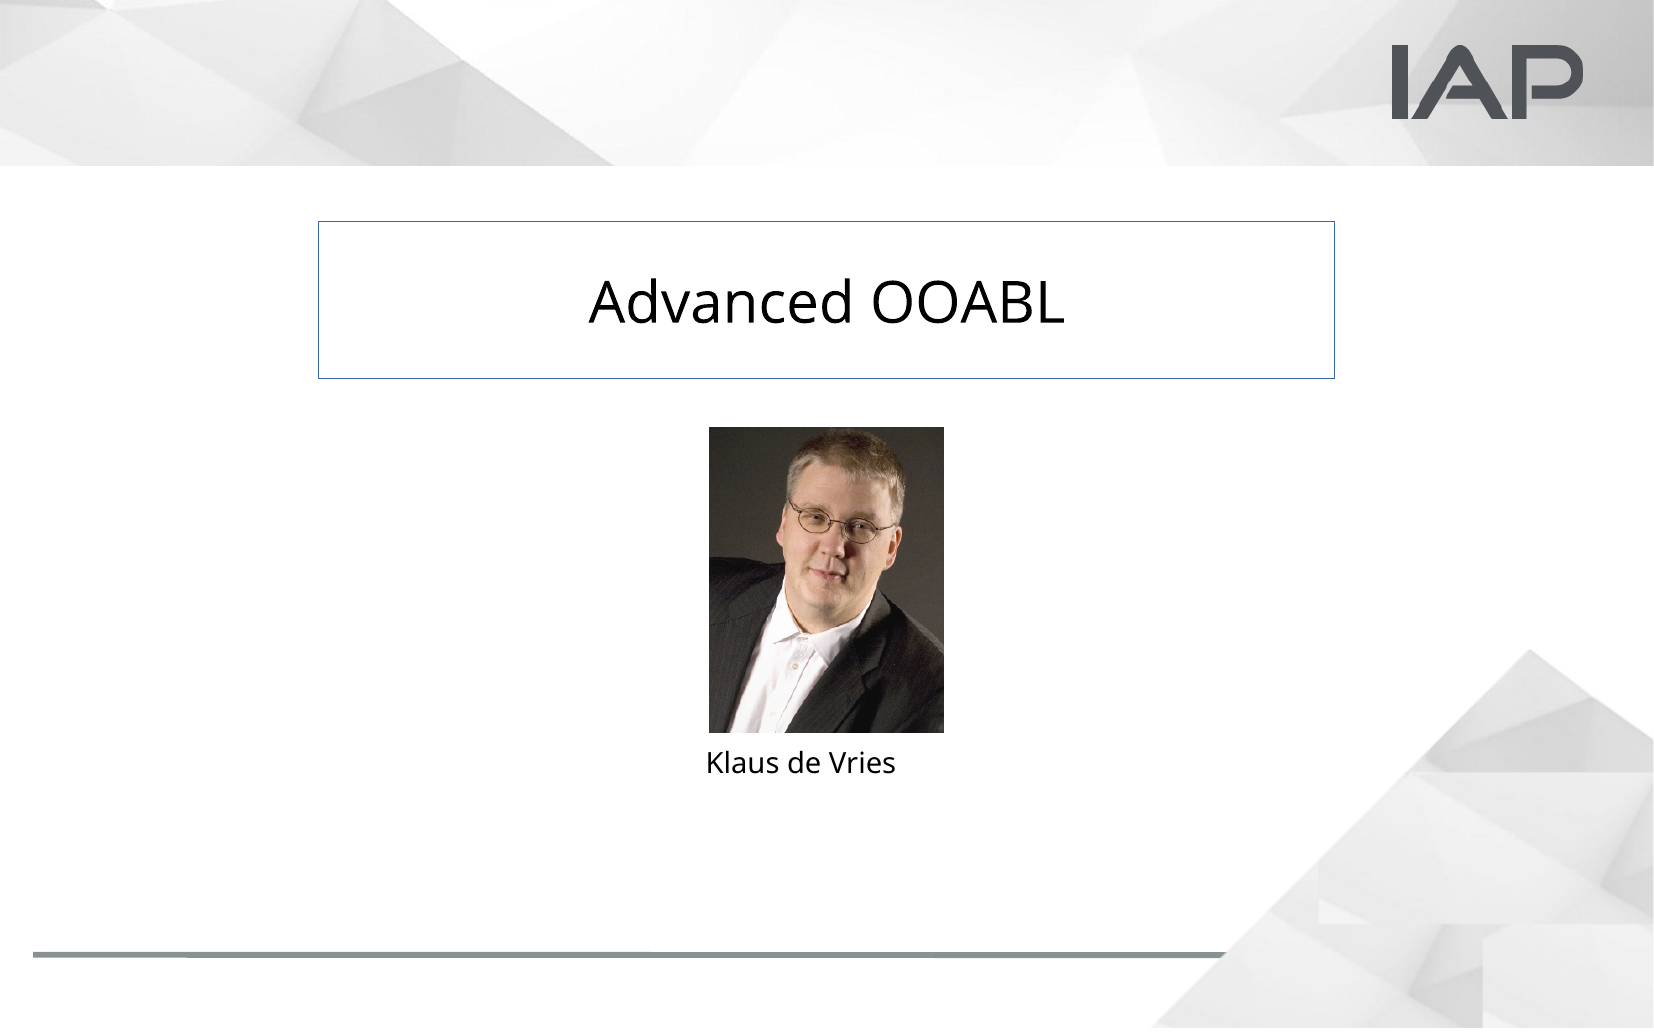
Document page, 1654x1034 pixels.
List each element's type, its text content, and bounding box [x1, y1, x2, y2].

text_box [1002, 281, 1032, 323]
text_box [588, 280, 626, 323]
text_box [918, 280, 957, 324]
text_box [822, 278, 850, 324]
text_box [761, 290, 785, 324]
text_box Klaus de Vries [690, 734, 951, 815]
text_box [873, 280, 912, 324]
text_box [660, 291, 691, 323]
picture [1145, 649, 1654, 1028]
text_box [692, 291, 718, 324]
picture [0, 0, 1654, 166]
picture [709, 427, 944, 733]
text_box [789, 290, 816, 324]
text_box [628, 278, 656, 324]
text_box [960, 280, 998, 323]
text_box [1040, 281, 1064, 323]
text_box [727, 290, 754, 323]
